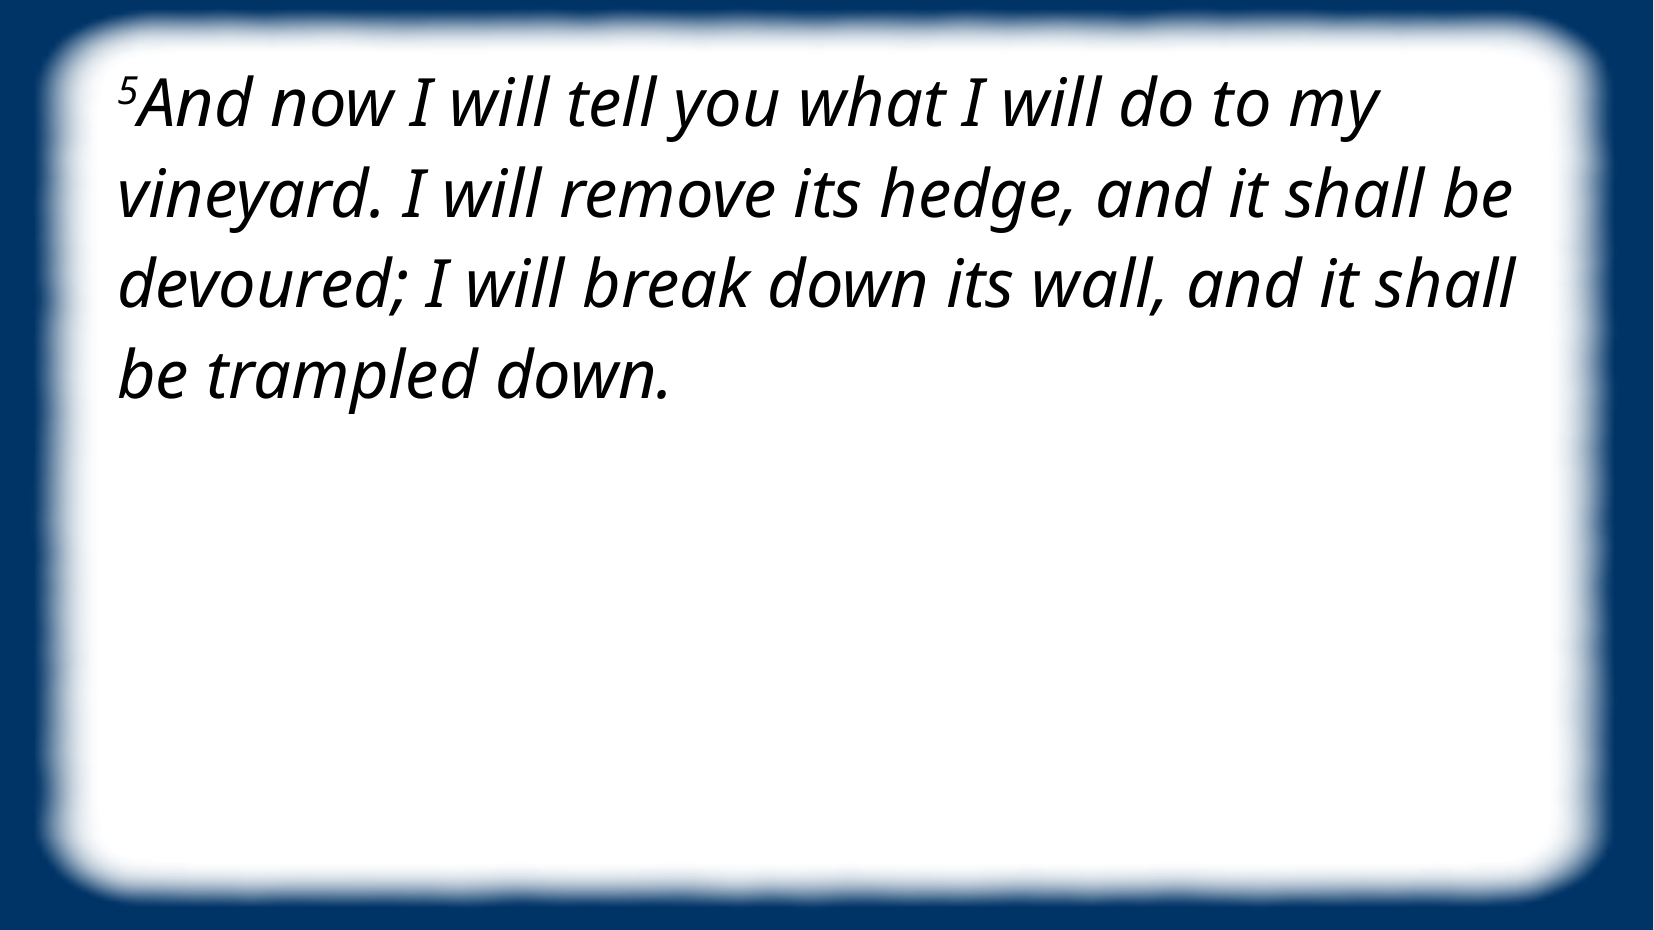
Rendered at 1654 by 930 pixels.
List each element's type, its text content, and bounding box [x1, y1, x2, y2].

picture [0, 0, 1654, 930]
text_box 5And now I will tell you what I will do to my vineyard. I will remove its hedge, and it shall be devoured; I will break down its wall, and it shall be trampled down. [102, 47, 1558, 423]
